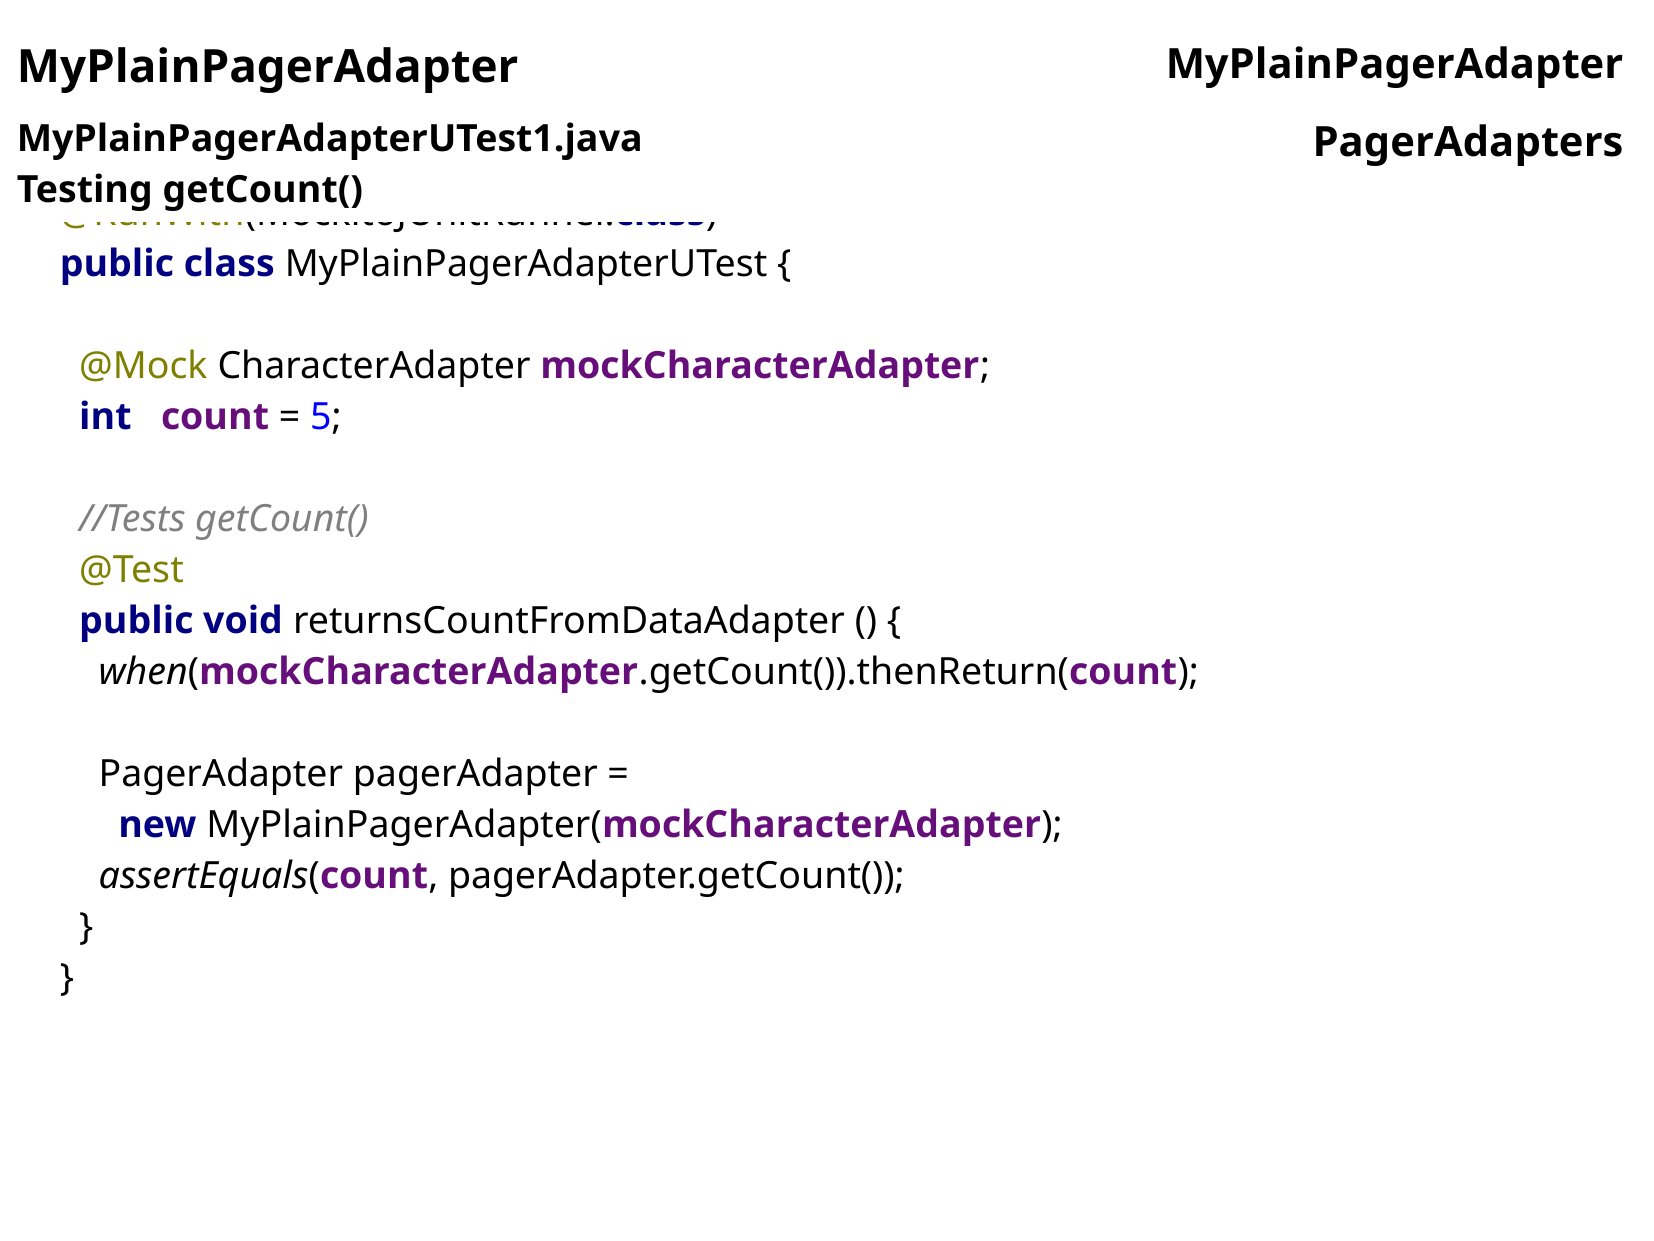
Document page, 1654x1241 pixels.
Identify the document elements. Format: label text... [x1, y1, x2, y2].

text_box @RunWith(MockitoJUnitRunner.class) public class MyPlainPagerAdapterUTest { @Mock CharacterAdapter mockCharacterAdapter; int count = 5; //Tests getCount() @Test public void returnsCountFromDataAdapter () { when(mockCharacterAdapter.getCount()).thenReturn(count); PagerAdapter pagerAdapter = new MyPlainPagerAdapter(mockCharacterAdapter); assertEquals(count, pagerAdapter.getCount()); } } [45, 222, 1621, 1216]
table_cell MyPlainPagerAdapterUTest1.java Testing getCount() [3, 105, 1086, 221]
table_header MyPlainPagerAdapter [3, 27, 1086, 104]
table_header MyPlainPagerAdapter [1087, 27, 1638, 104]
table_cell PagerAdapters [1087, 105, 1638, 221]
